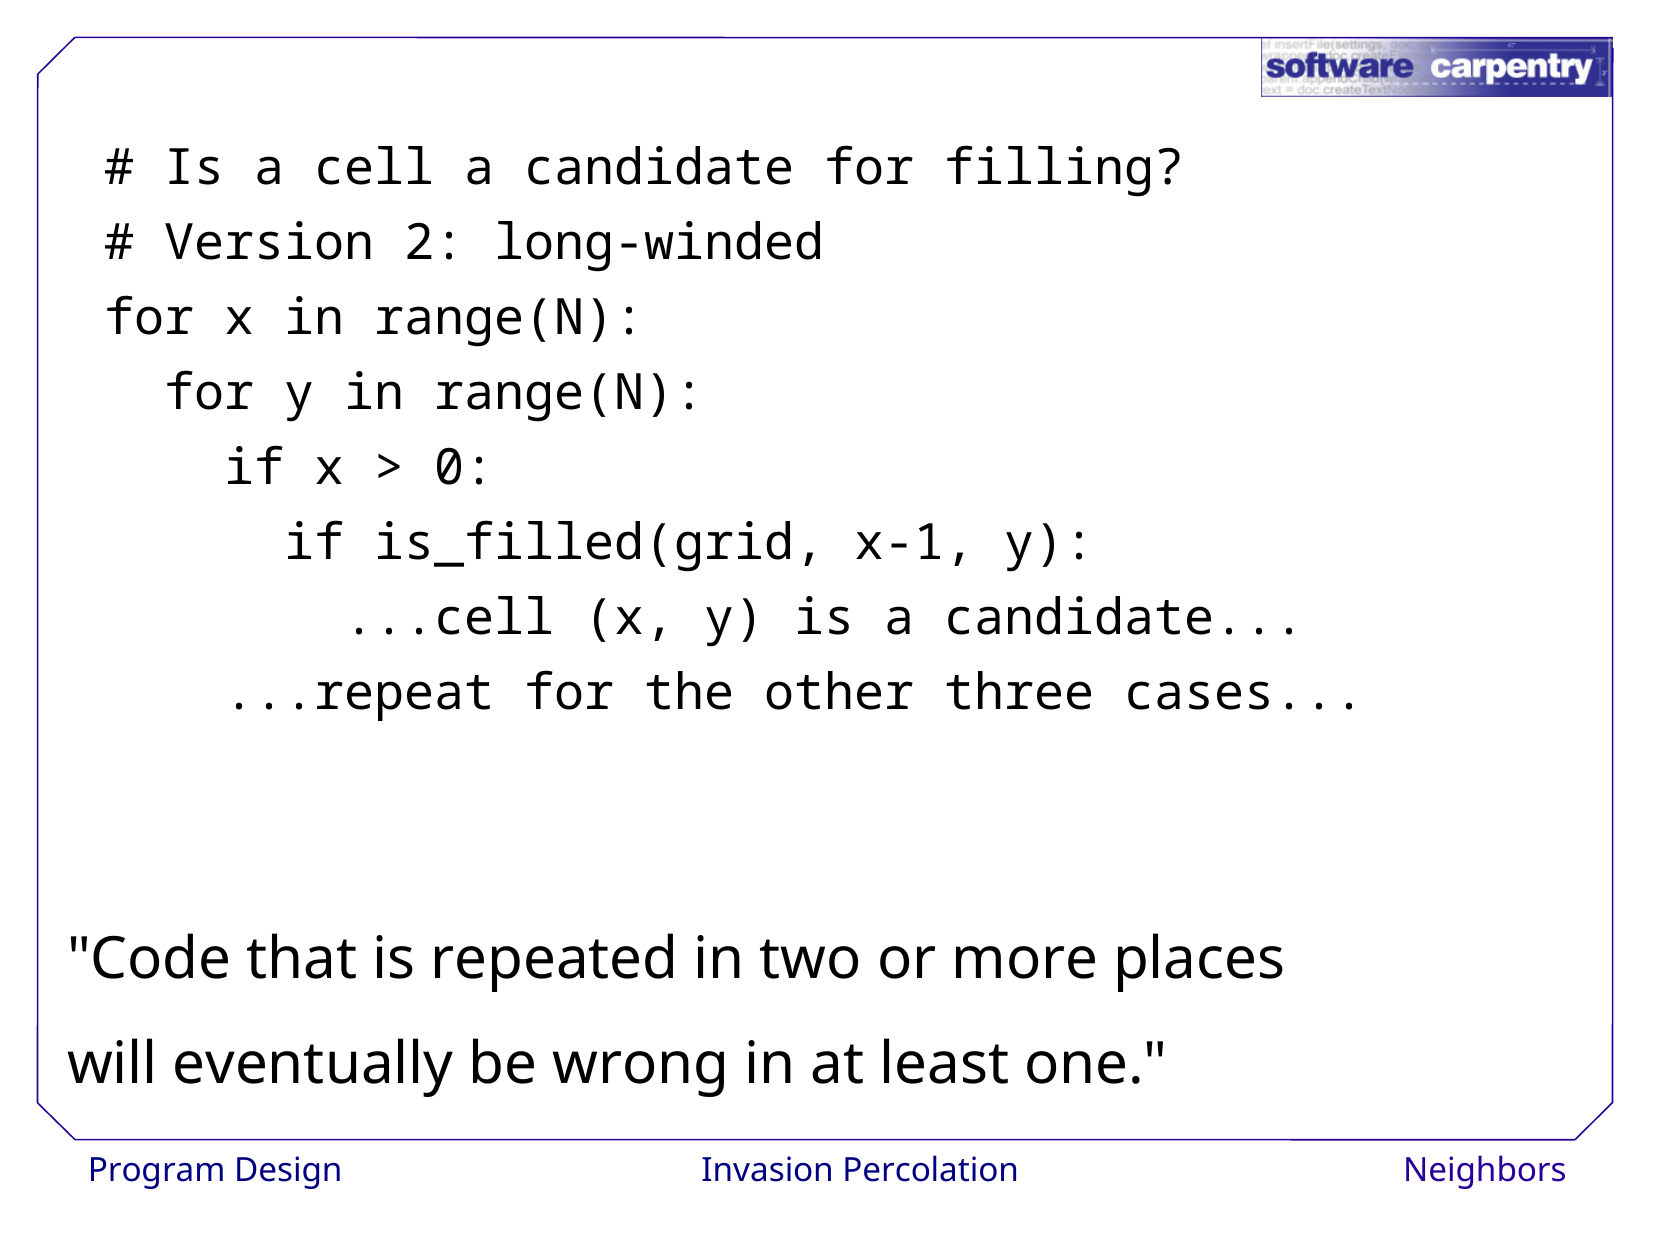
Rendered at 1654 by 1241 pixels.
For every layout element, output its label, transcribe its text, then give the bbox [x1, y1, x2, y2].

picture [1261, 39, 1613, 97]
text_box # Is a cell a candidate for filling? # Version 2: long-winded for x in range(N): for y in range(N): if x > 0: if is_filled(grid, x-1, y): ...cell (x, y) is a candidate... ...repeat for the other three cases... [89, 112, 1508, 999]
text_box "Code that is repeated in two or more places will eventually be wrong in at least one." [52, 877, 1451, 1104]
